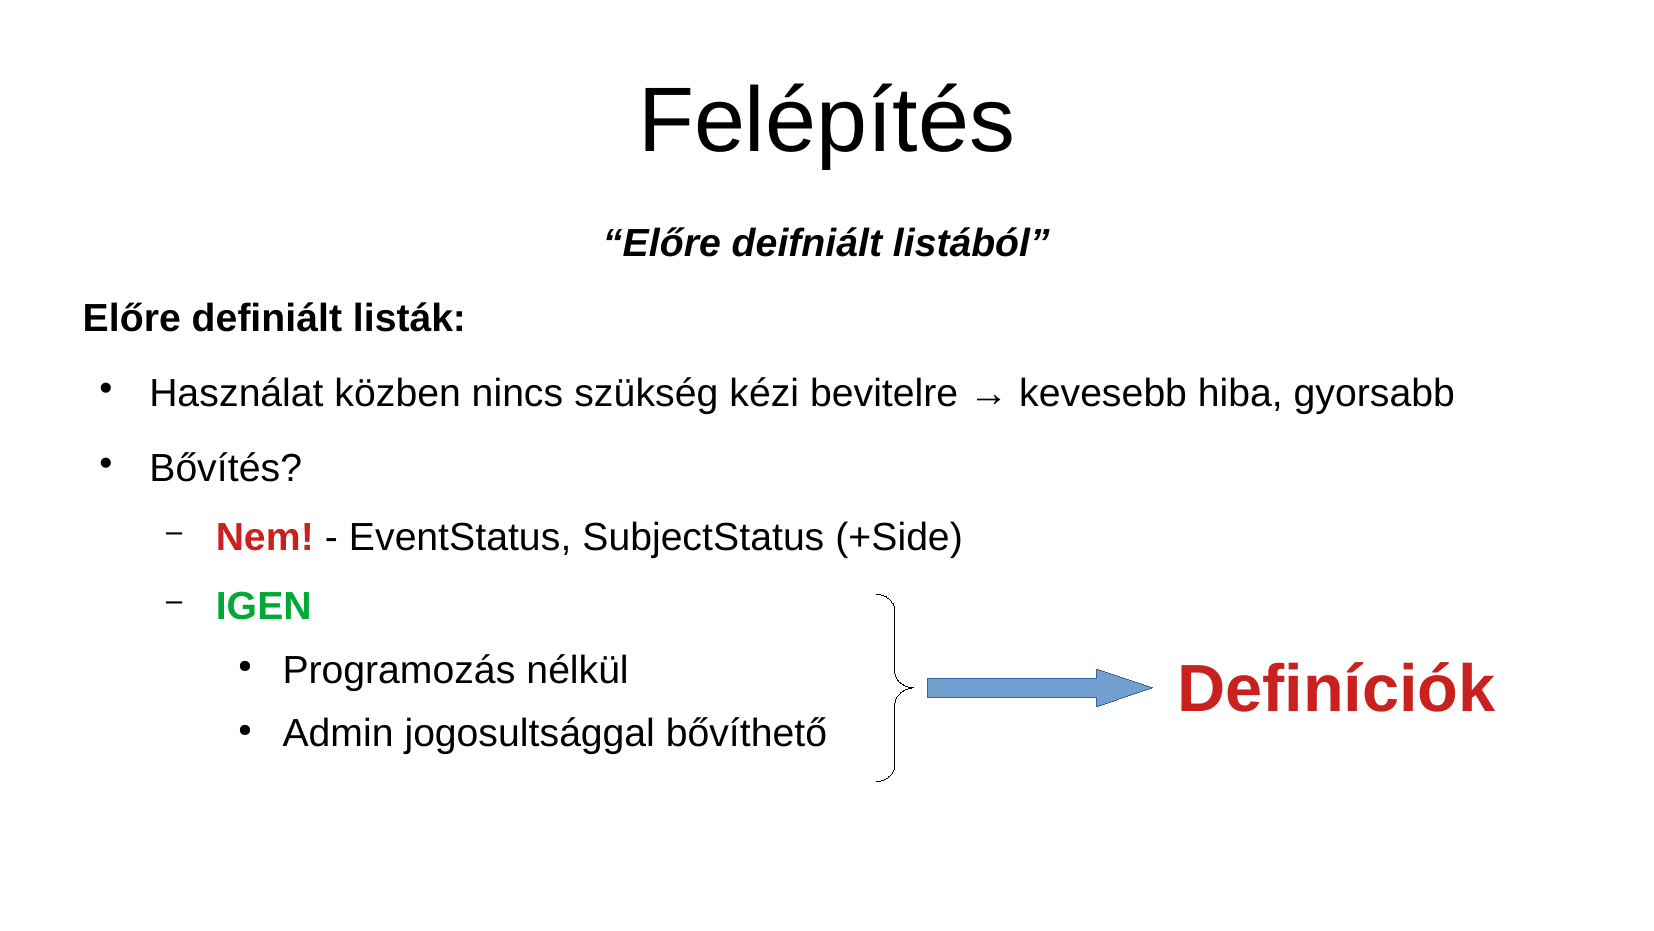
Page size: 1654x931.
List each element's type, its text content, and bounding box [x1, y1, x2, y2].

text_box [927, 669, 1153, 707]
list “Előre deifniált listából” Előre definiált listák: Használat közben nincs szükség kézi bevitelre → kevesebb hiba, gyorsabb Bővítés? Nem! - EventStatus, SubjectStatus (+Side) IGEN Programozás nélkül Admin jogosultsággal bővíthető [82, 217, 1571, 758]
title Felépítés [82, 37, 1571, 193]
text_box Definíciók [1162, 643, 1613, 827]
